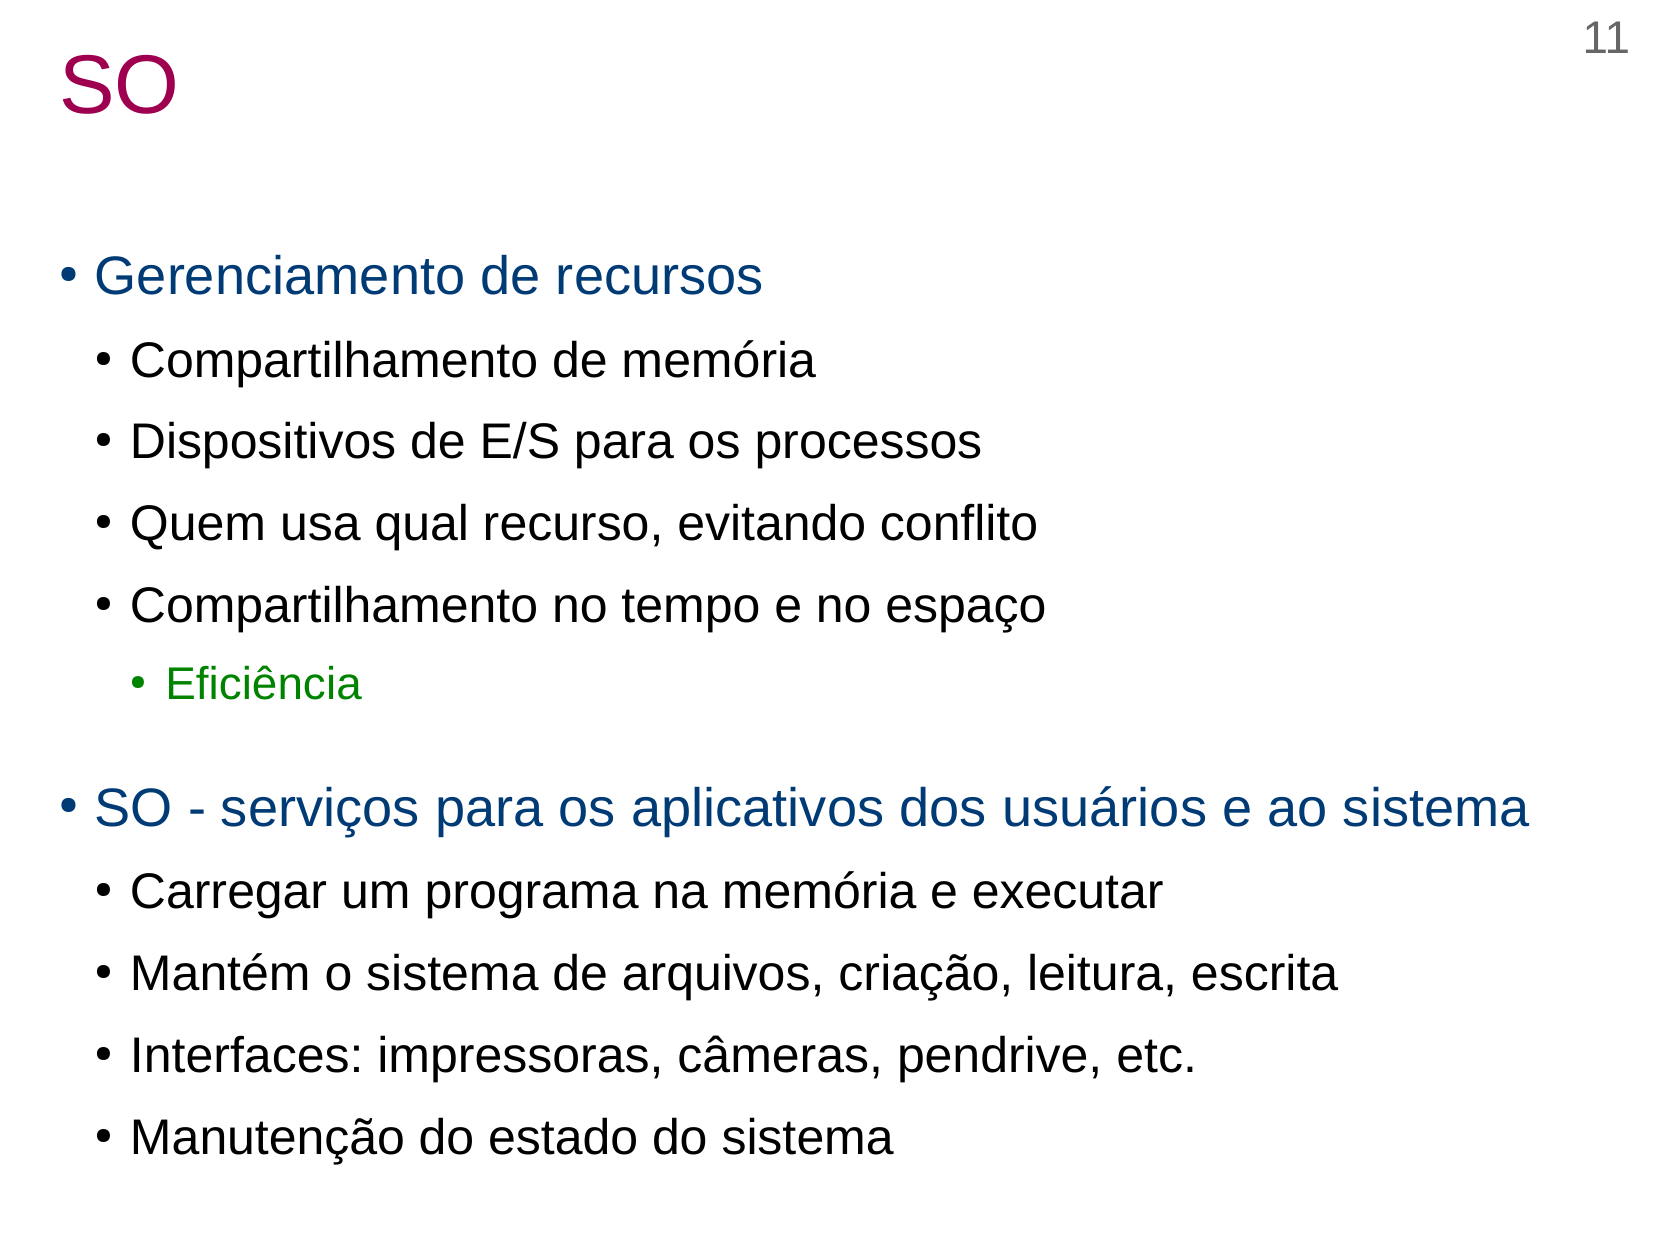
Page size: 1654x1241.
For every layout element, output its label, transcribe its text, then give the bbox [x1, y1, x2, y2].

list Gerenciamento de recursos Compartilhamento de memória Dispositivos de E/S para os processos Quem usa qual recurso, evitando conflito Compartilhamento no tempo e no espaço Eficiência SO - serviços para os aplicativos dos usuários e ao sistema Carregar um programa na memória e executar Mantém o sistema de arquivos, criação, leitura, escrita Interfaces: impressoras, câmeras, pendrive, etc. Manutenção do estado do sistema [59, 236, 1595, 1211]
title SO [59, 29, 1595, 148]
